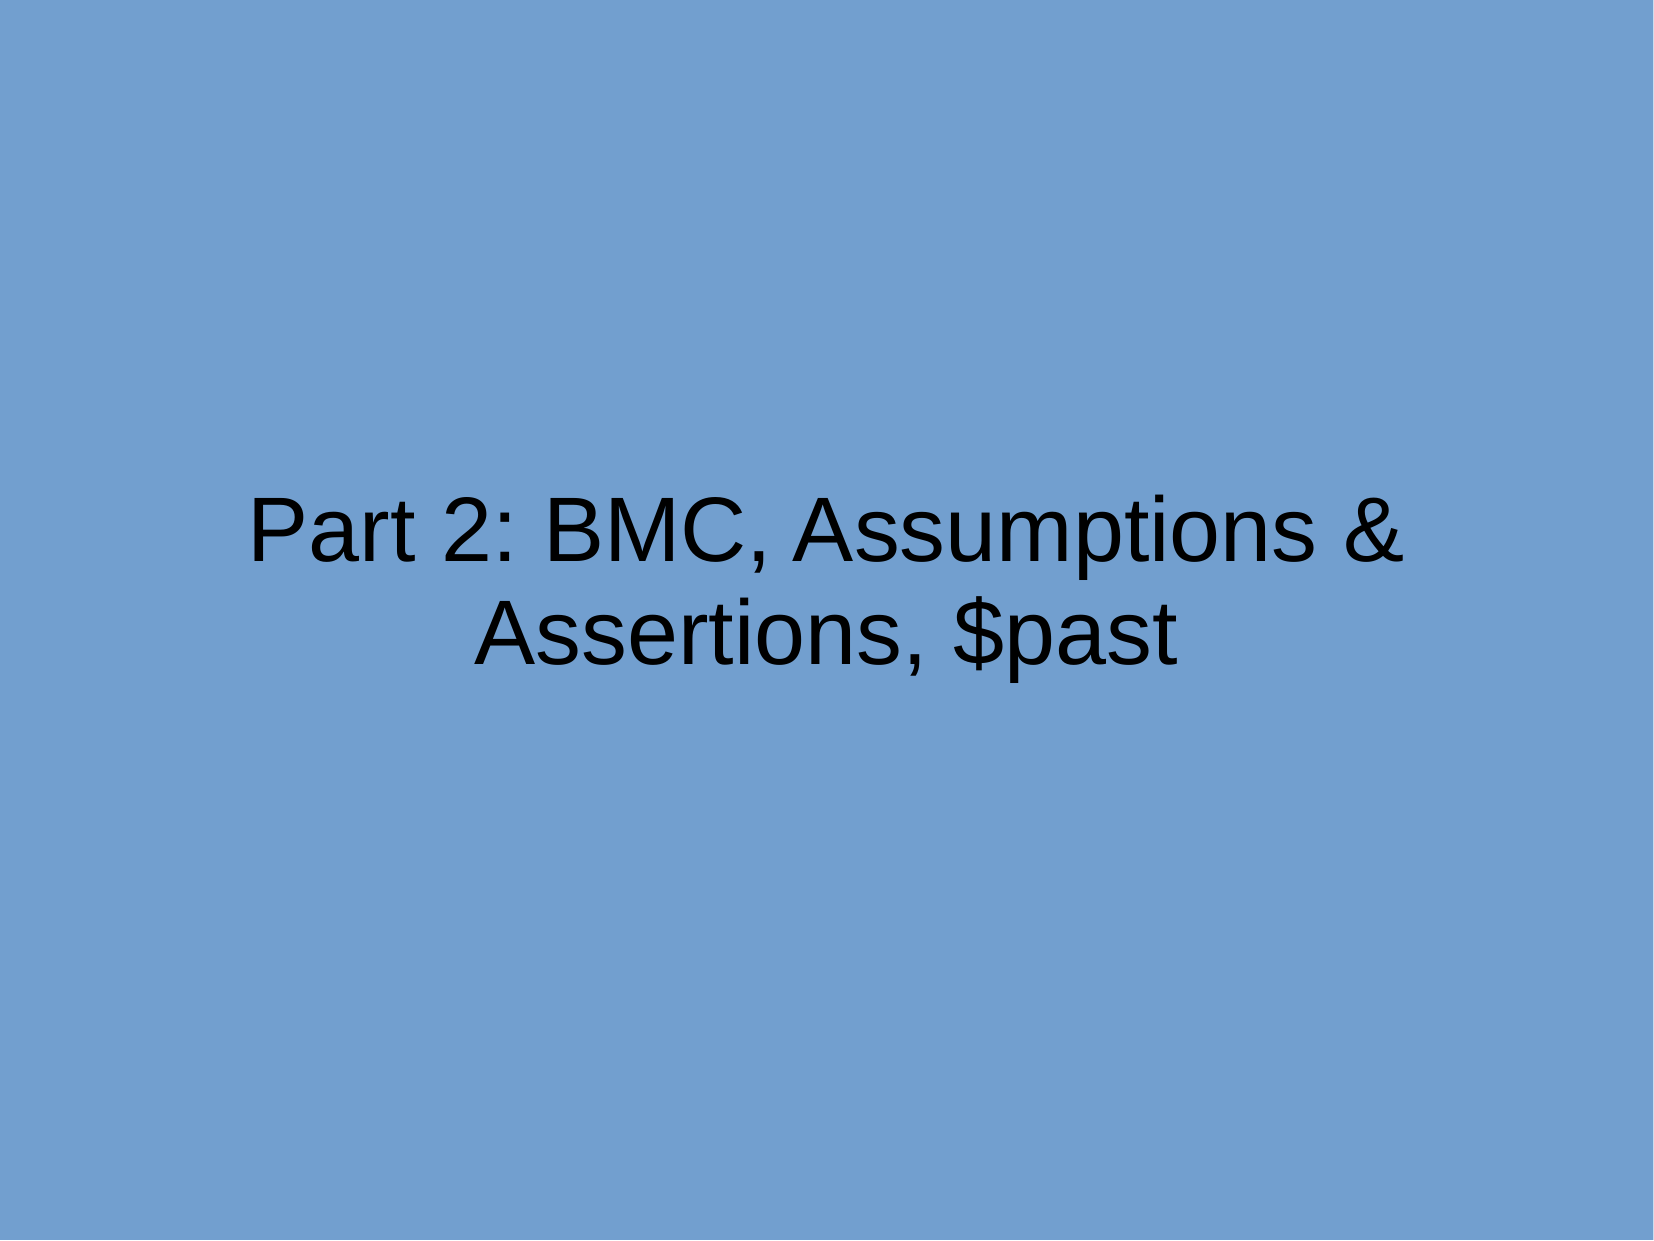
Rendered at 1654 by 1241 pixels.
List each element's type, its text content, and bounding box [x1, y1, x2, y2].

title Part 2: BMC, Assumptions & Assertions, $past [82, 477, 1571, 686]
